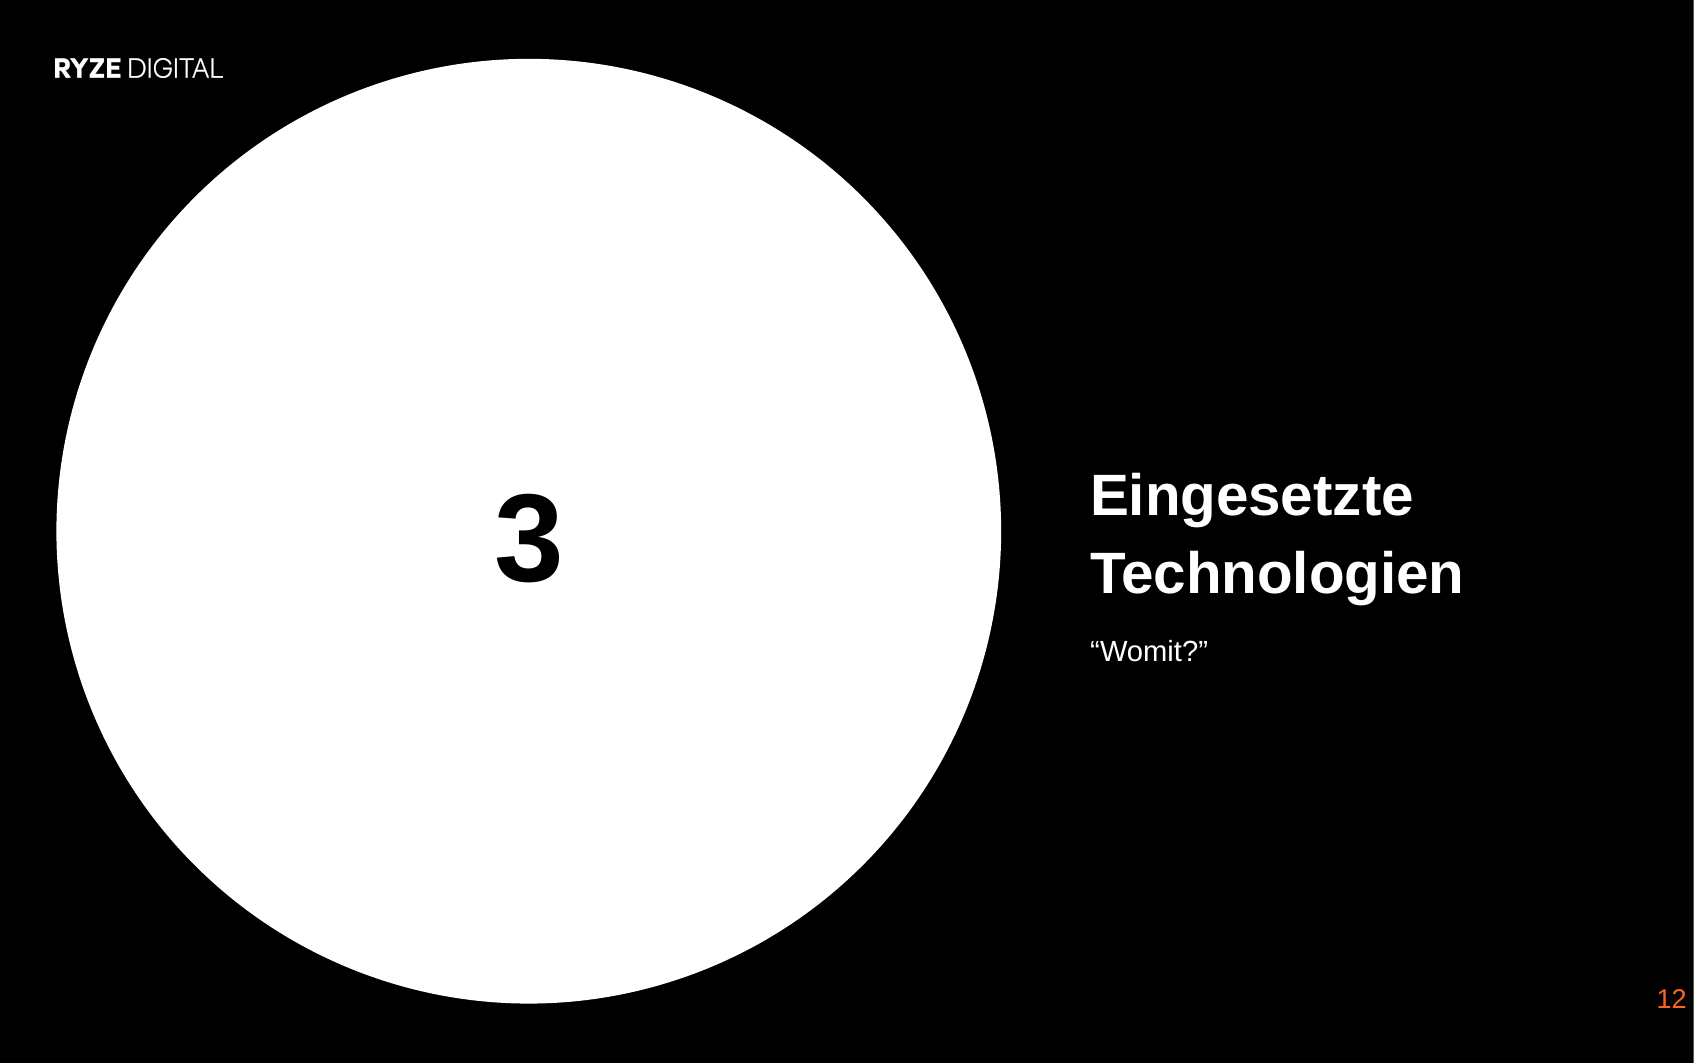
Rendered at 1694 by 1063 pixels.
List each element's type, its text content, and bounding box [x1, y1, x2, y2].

list 3 [245, 467, 813, 596]
picture [55, 58, 223, 78]
slide_number <number> [1584, 981, 1687, 1063]
list “Womit?” [1090, 632, 1611, 938]
list Eingesetzte Technologien [1090, 467, 1611, 596]
